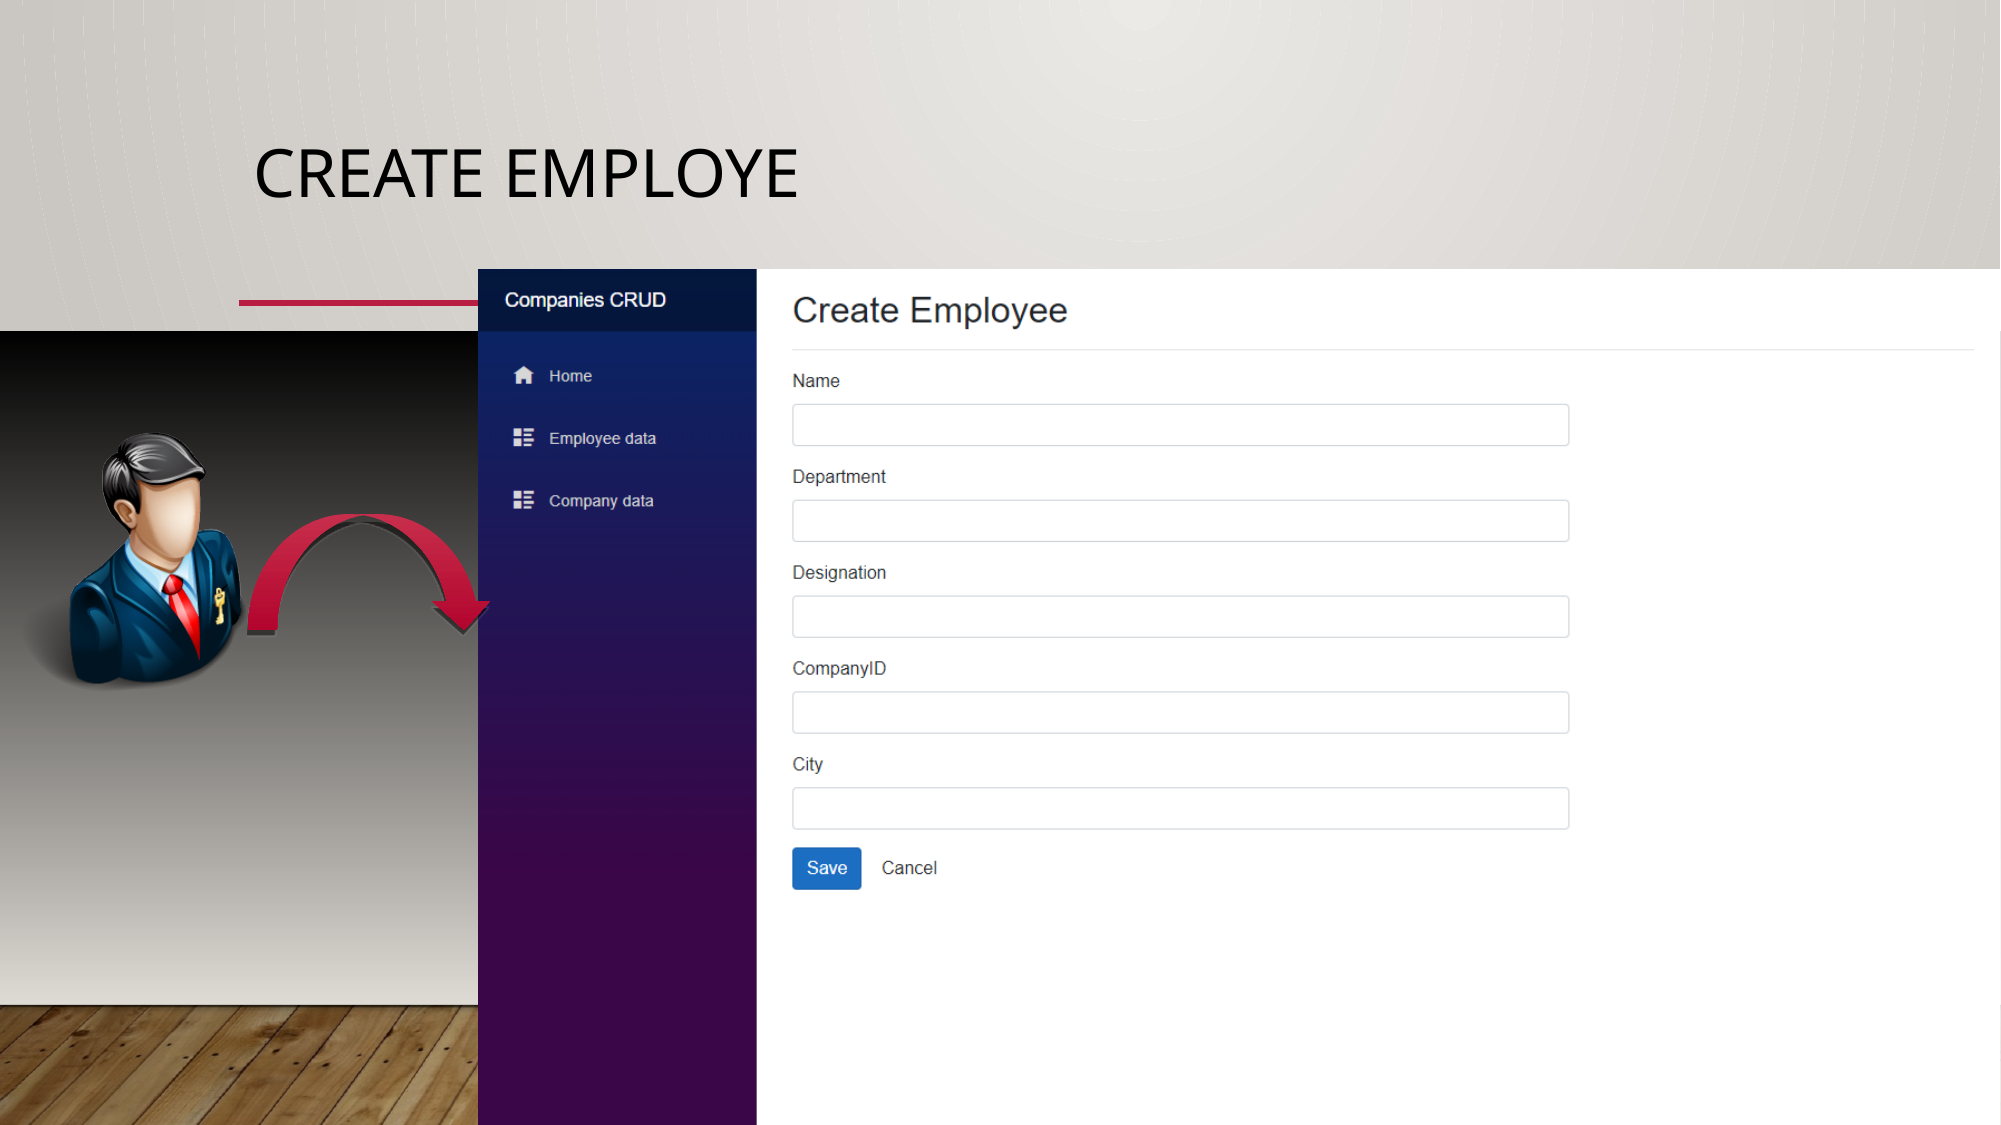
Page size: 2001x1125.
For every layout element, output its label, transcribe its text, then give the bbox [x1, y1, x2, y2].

picture [0, 430, 265, 696]
title Create Employe [238, 131, 1814, 305]
picture [478, 269, 2000, 1125]
text_box [247, 514, 491, 631]
